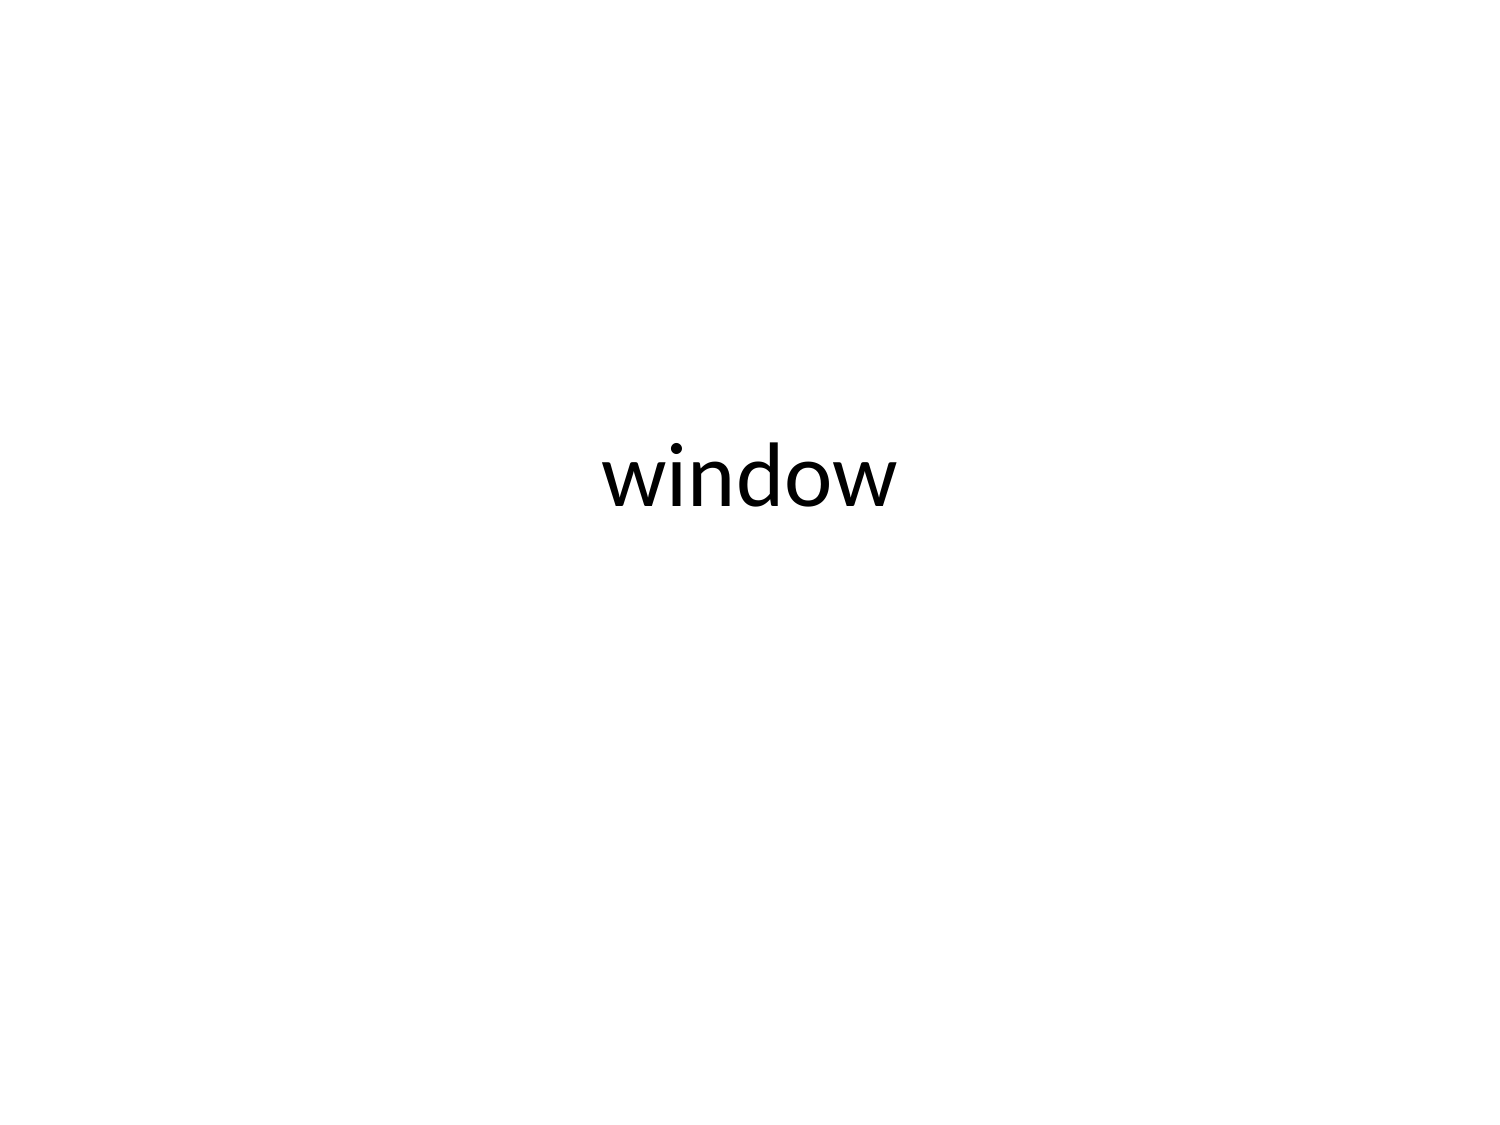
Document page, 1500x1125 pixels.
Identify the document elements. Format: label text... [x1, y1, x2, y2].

text_box window [112, 349, 1388, 591]
